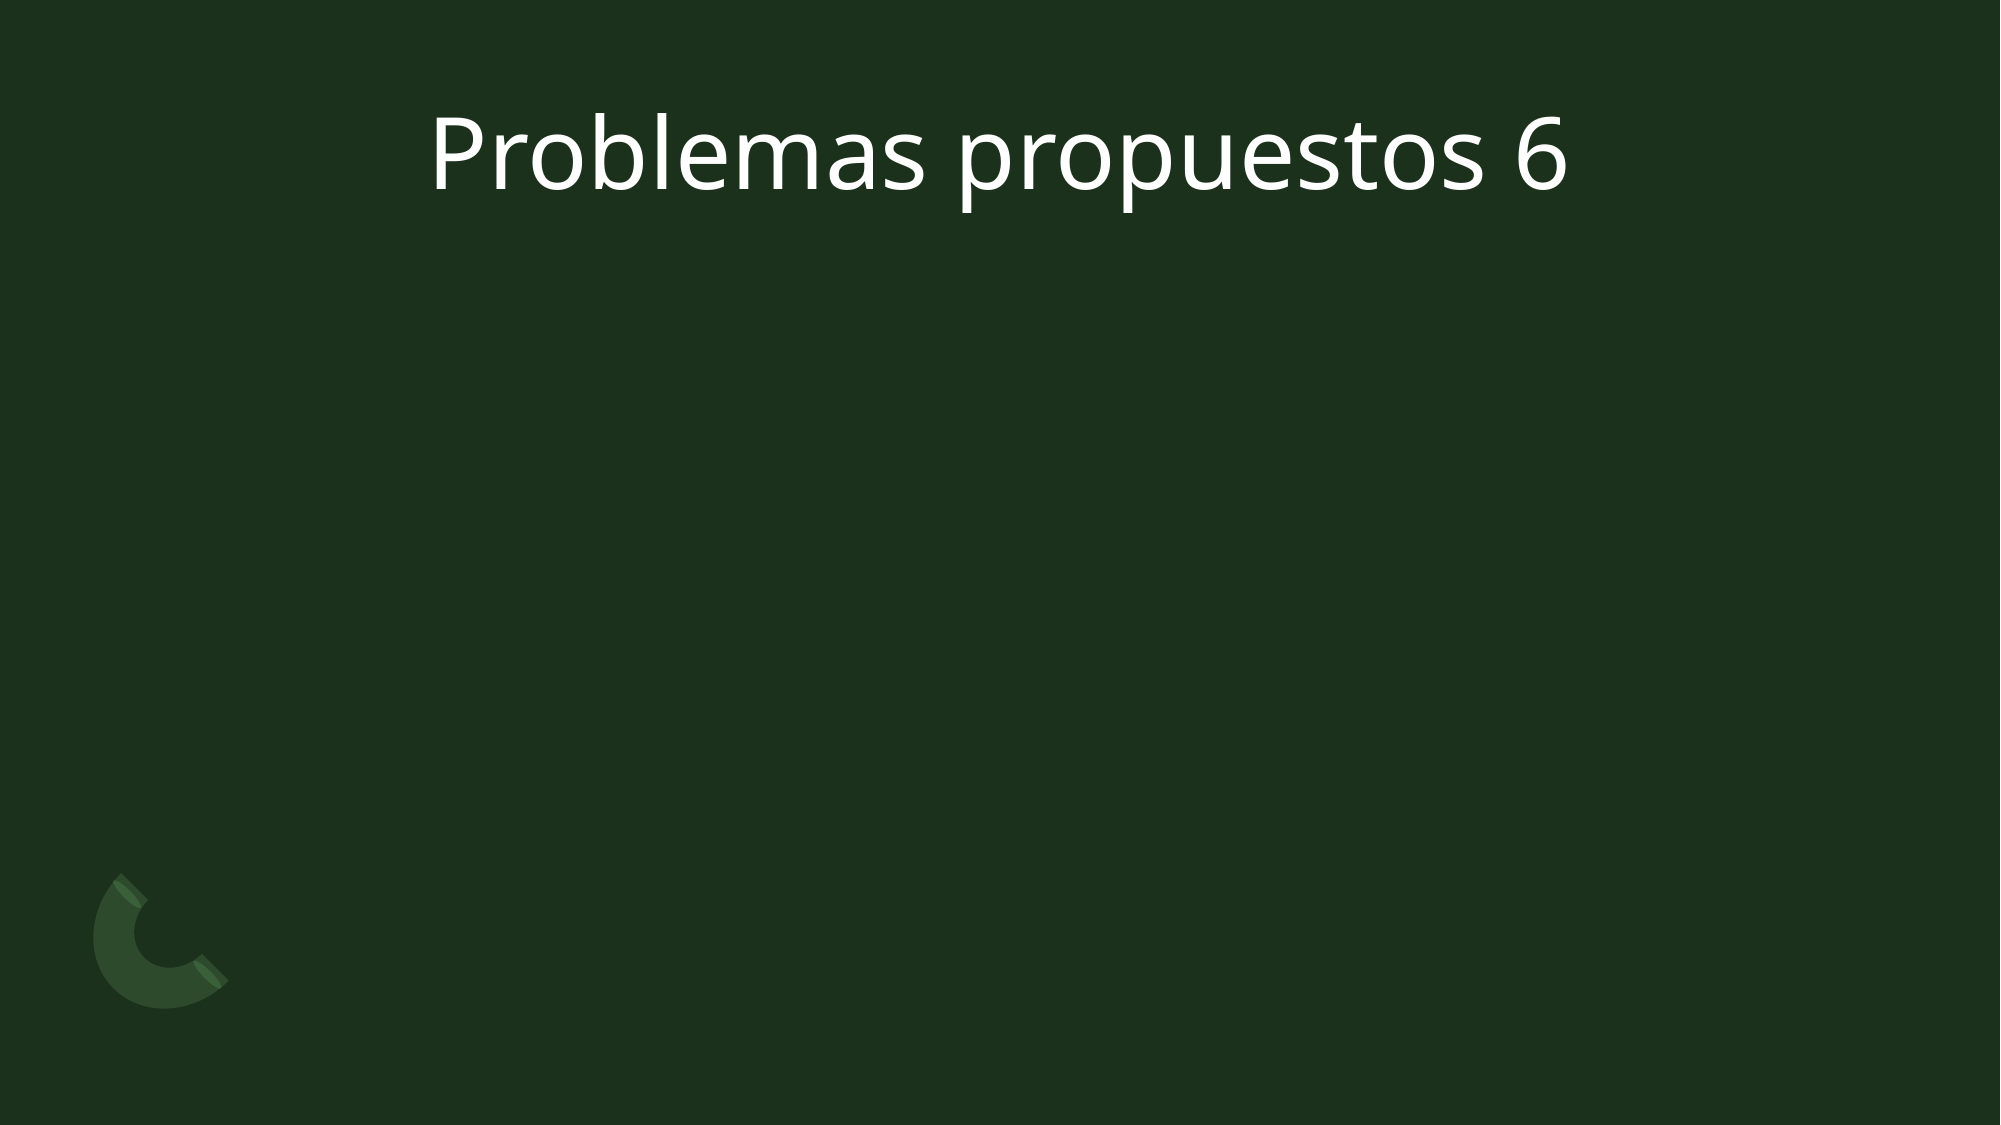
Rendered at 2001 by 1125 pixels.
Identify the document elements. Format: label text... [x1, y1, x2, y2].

title Problemas propuestos 6 [90, 90, 1910, 309]
